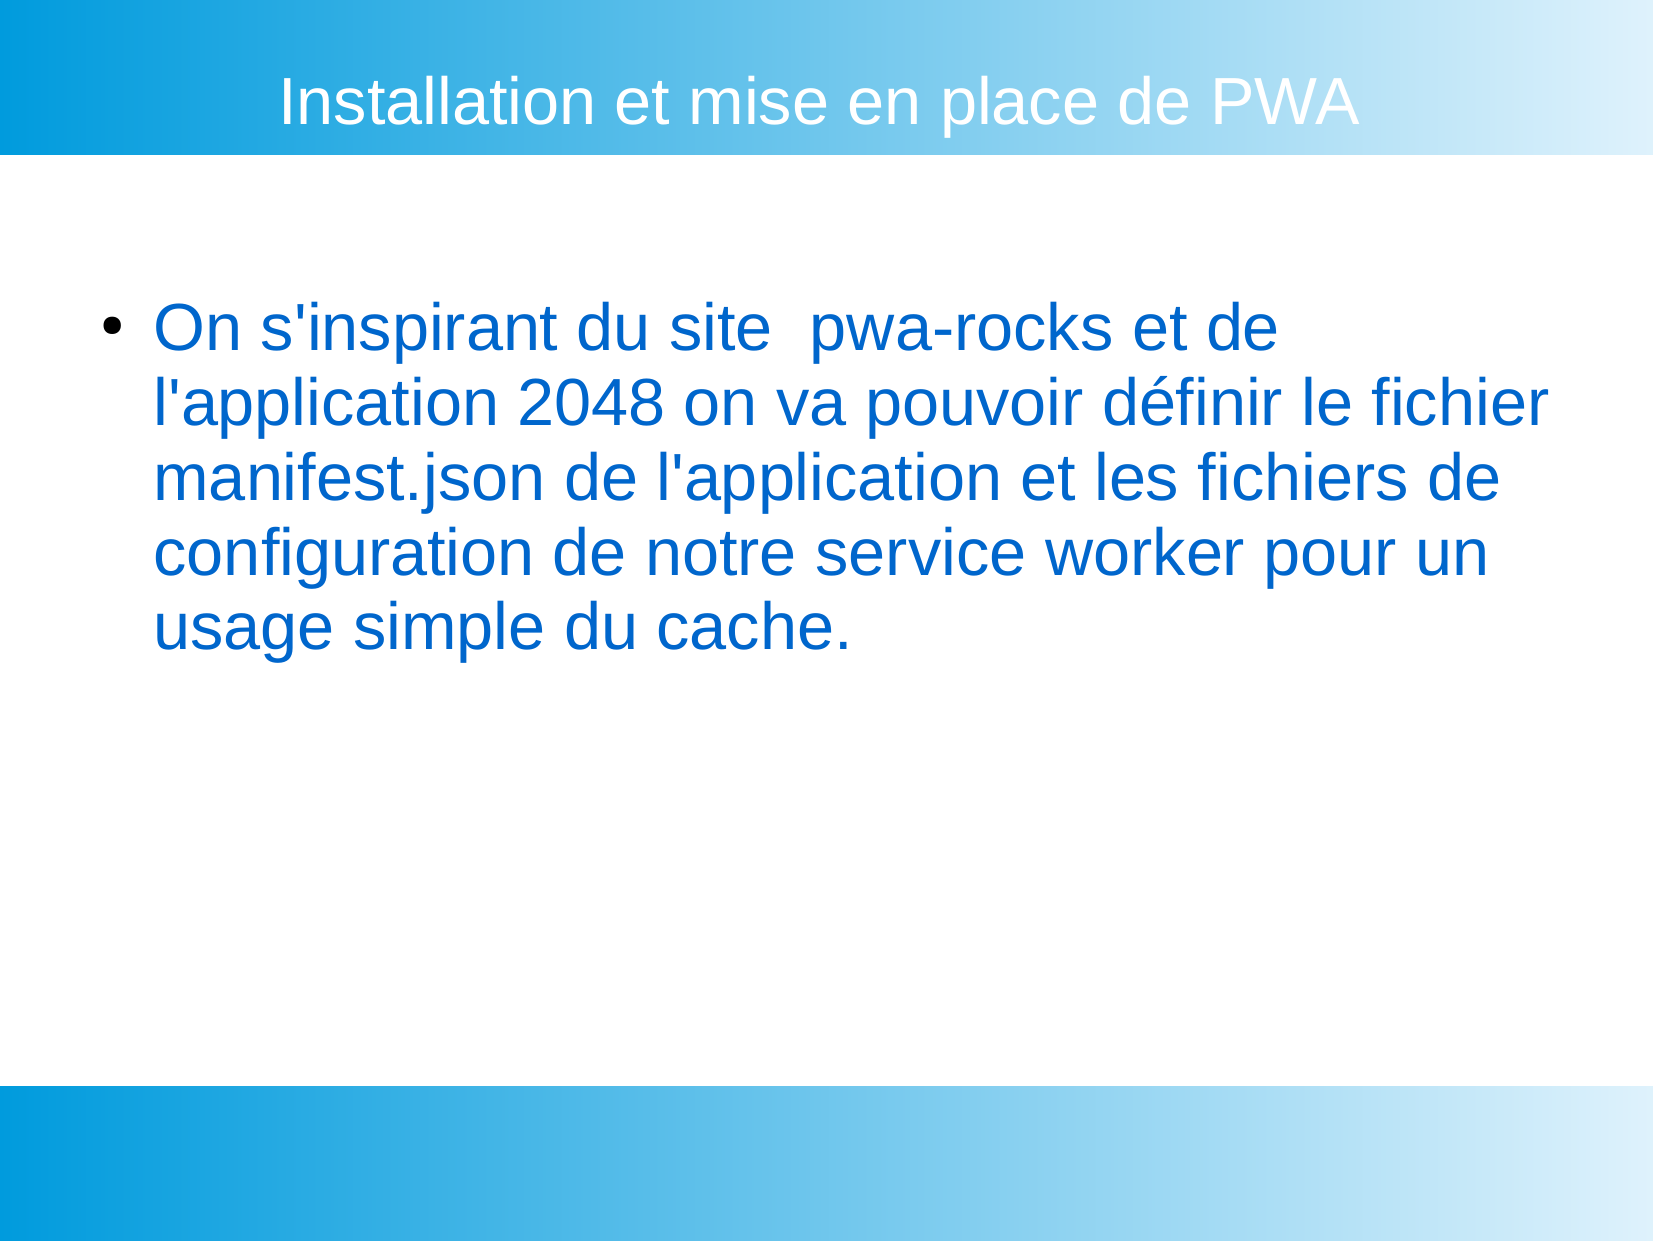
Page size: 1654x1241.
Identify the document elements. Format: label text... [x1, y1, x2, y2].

list On s'inspirant du site pwa-rocks et de l'application 2048 on va pouvoir définir le fichier manifest.json de l'application et les fichiers de configuration de notre service worker pour un usage simple du cache. [82, 290, 1571, 1010]
title Installation et mise en place de PWA [82, 49, 1571, 155]
